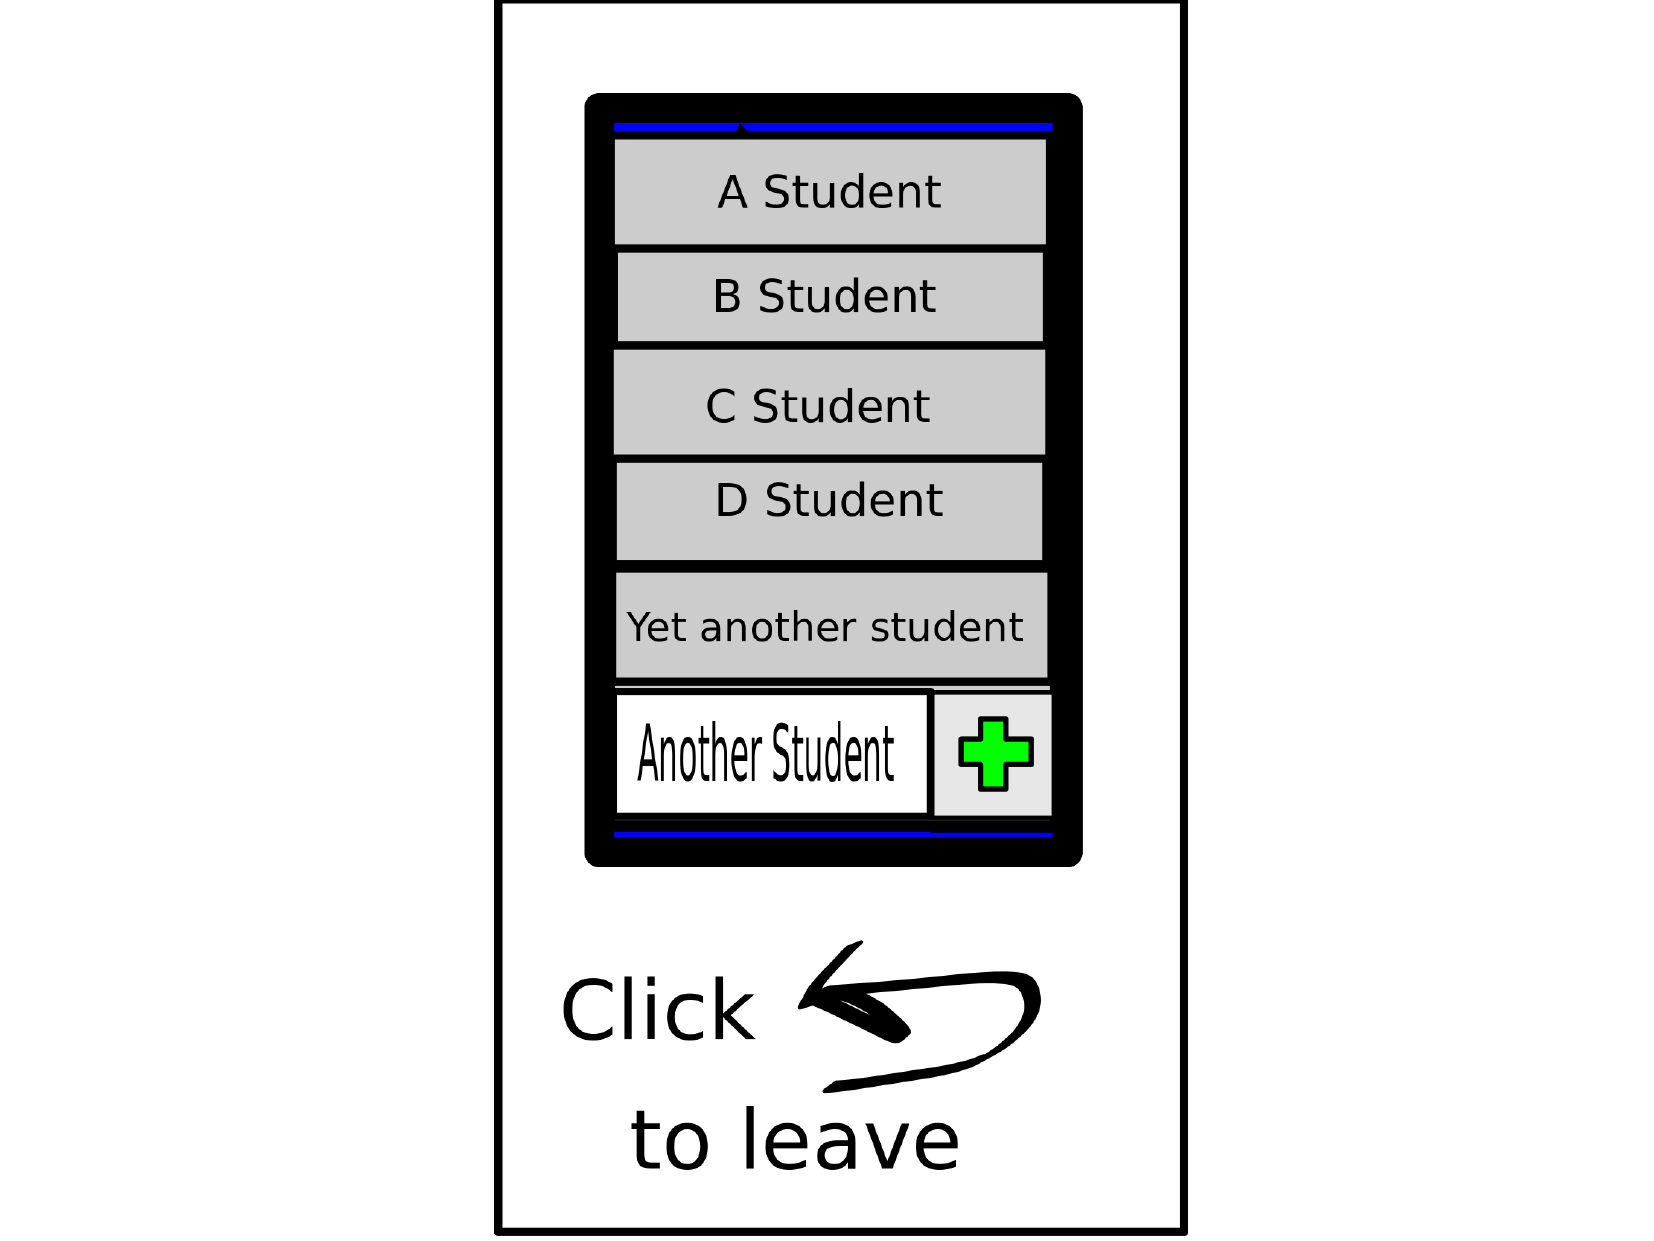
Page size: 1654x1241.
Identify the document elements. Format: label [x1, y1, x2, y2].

picture [494, 0, 1188, 1236]
